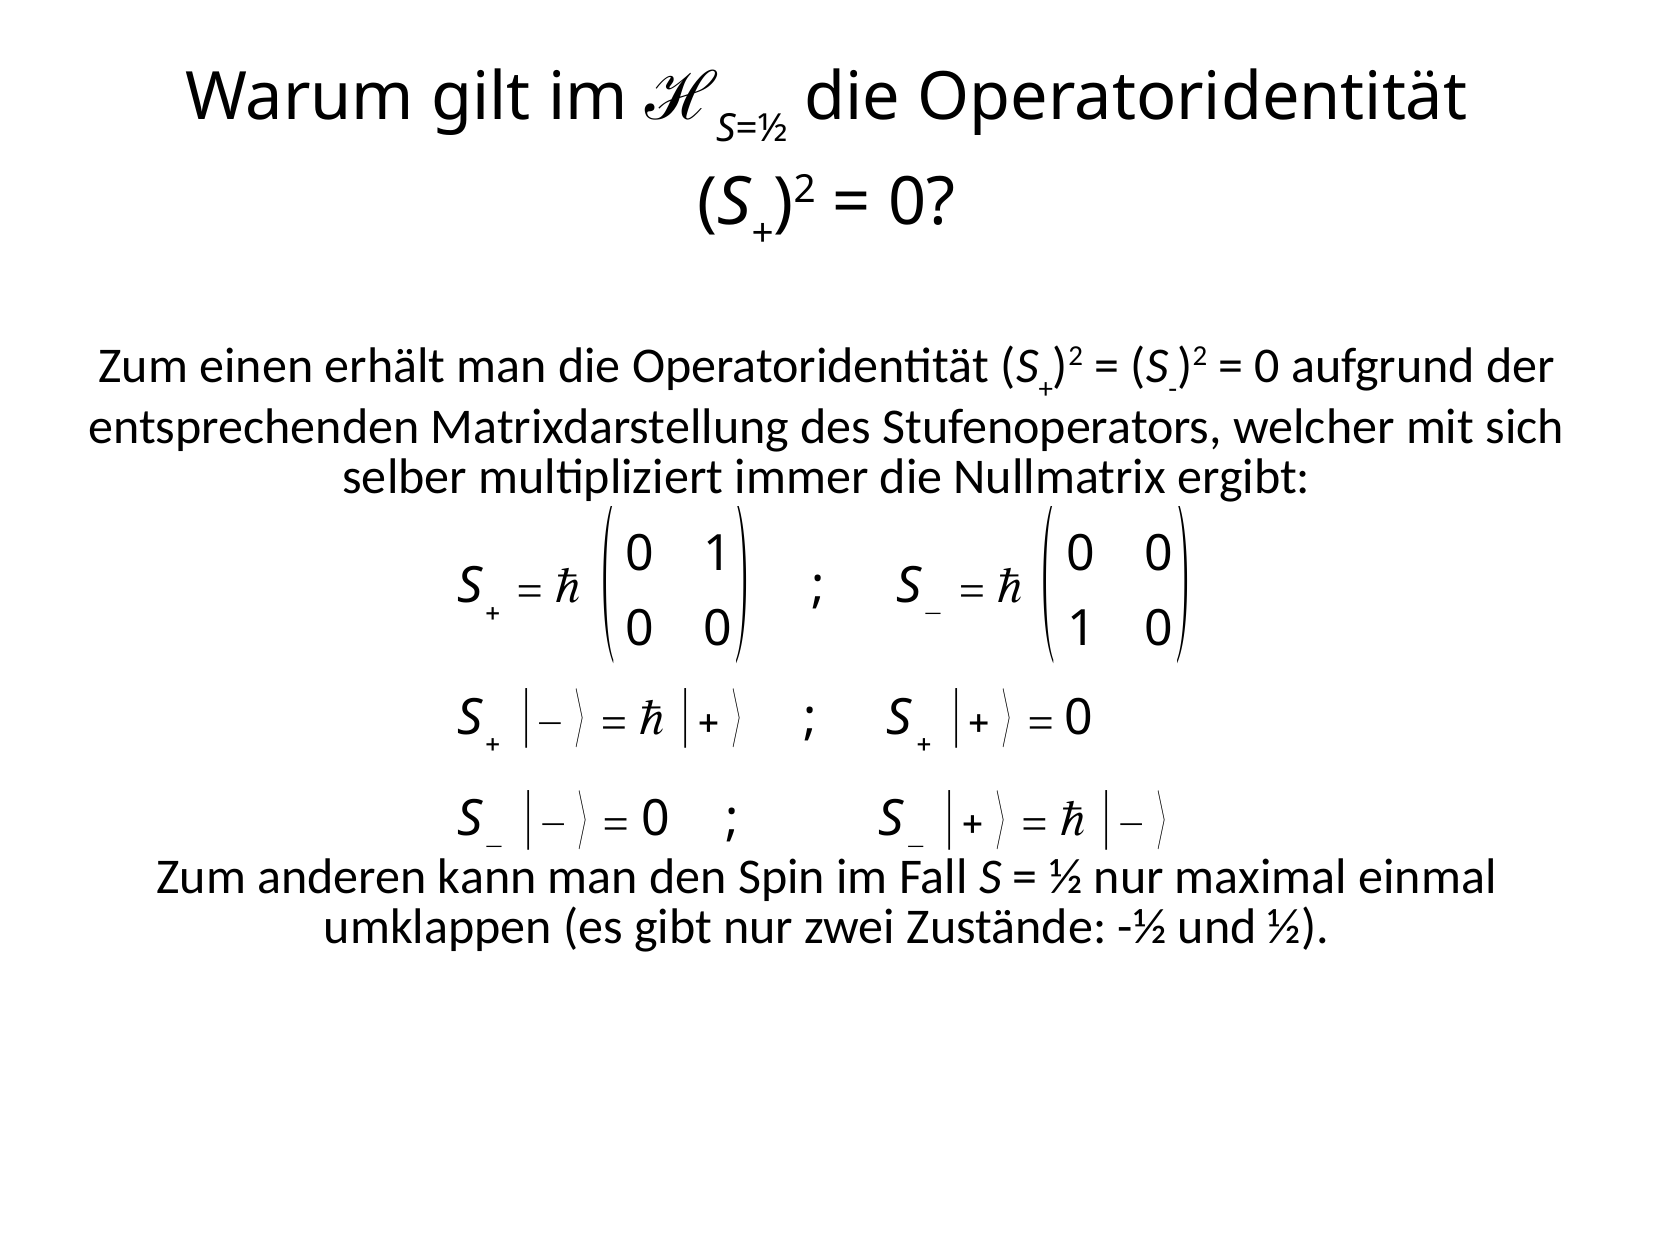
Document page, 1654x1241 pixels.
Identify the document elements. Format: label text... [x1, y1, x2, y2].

chart [449, 506, 1205, 864]
subtitle Zum einen erhält man die Operatoridentität (S+)2 = (S-)2 = 0 aufgrund der entsprechenden Matrixdarstellung des Stufenoperators, welcher mit sich selber multipliziert immer die Nullmatrix ergibt: Zum anderen kann man den Spin im Fall S = ½ nur maximal einmal umklappen (es gibt nur zwei Zustände: -½ und ½). [82, 278, 1571, 1022]
title Warum gilt im ℋS=½ die Operatoridentität (S+)2 = 0? [82, 49, 1571, 257]
